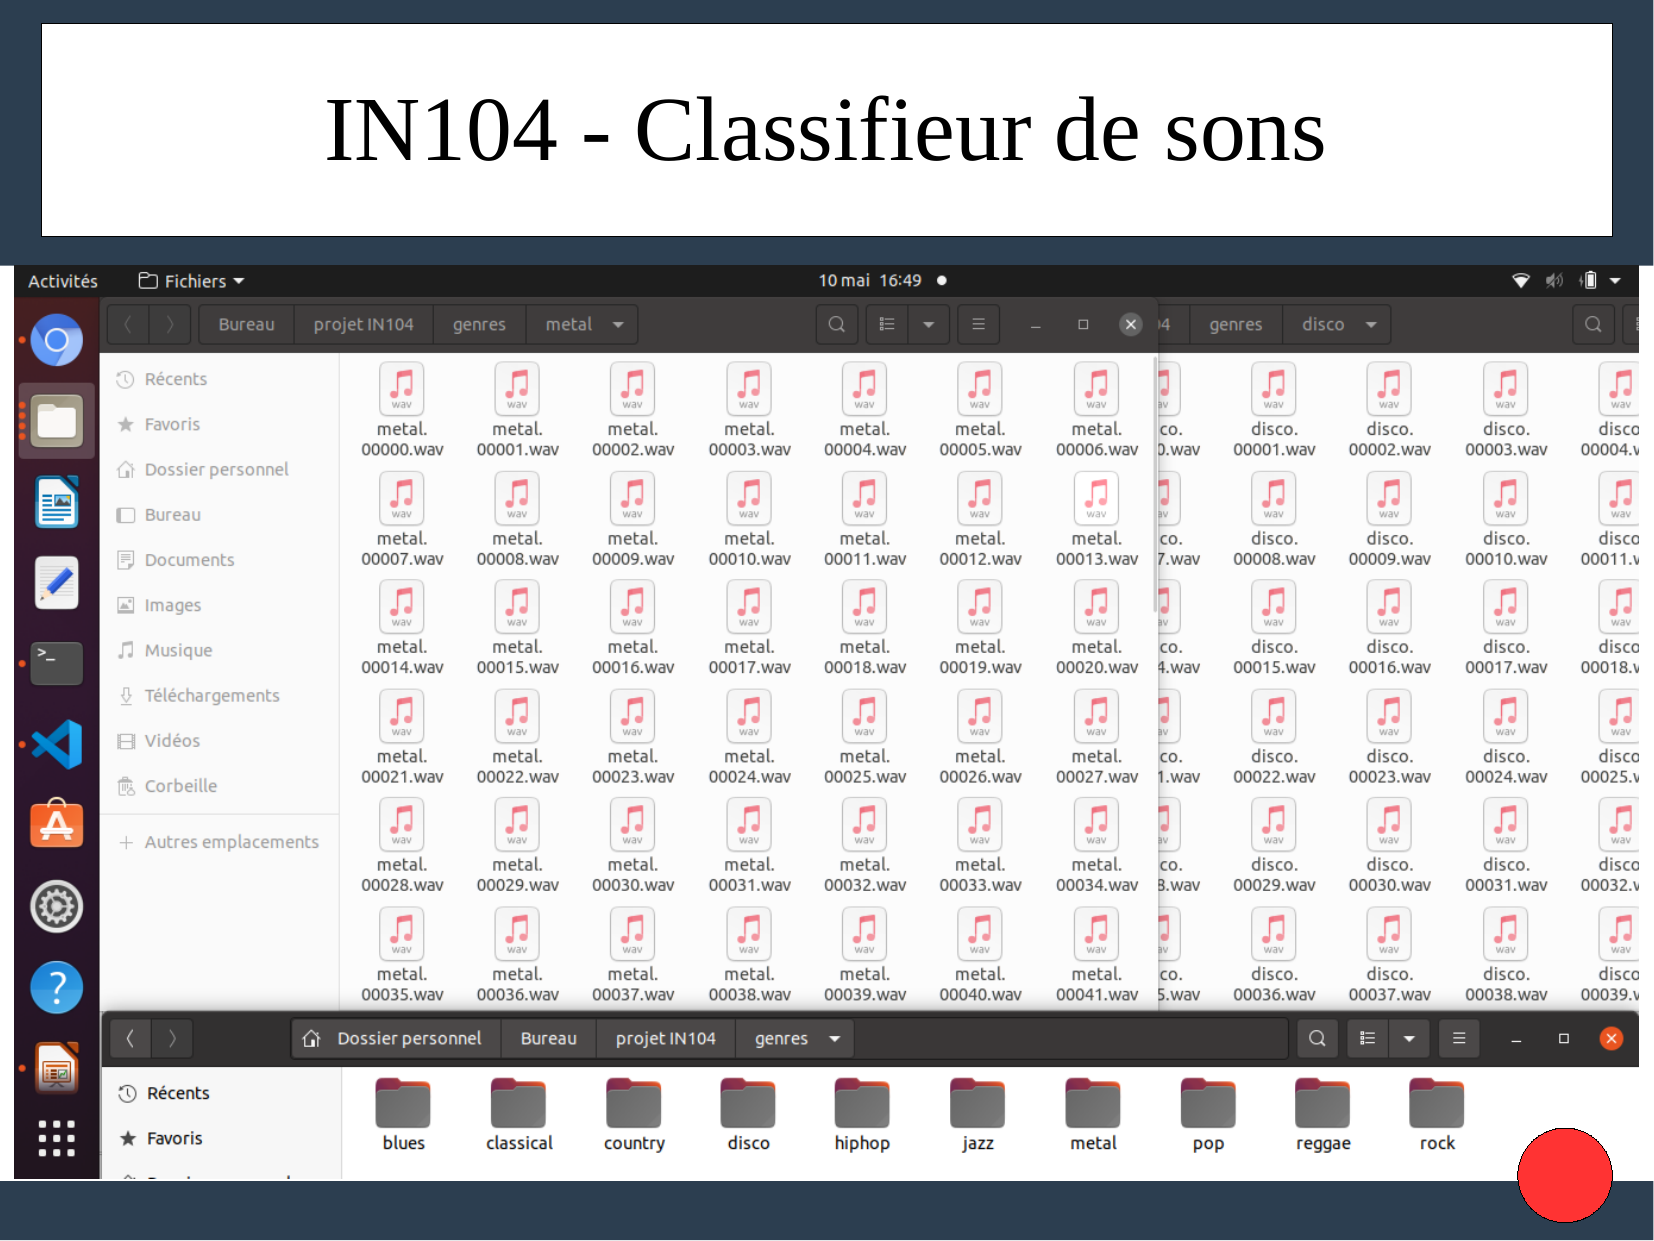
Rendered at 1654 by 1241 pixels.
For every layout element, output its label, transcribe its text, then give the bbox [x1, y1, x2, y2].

text_box IN104 - Classifieur de sons [41, 23, 1613, 237]
text_box [1517, 1128, 1613, 1223]
picture [14, 265, 1639, 1179]
